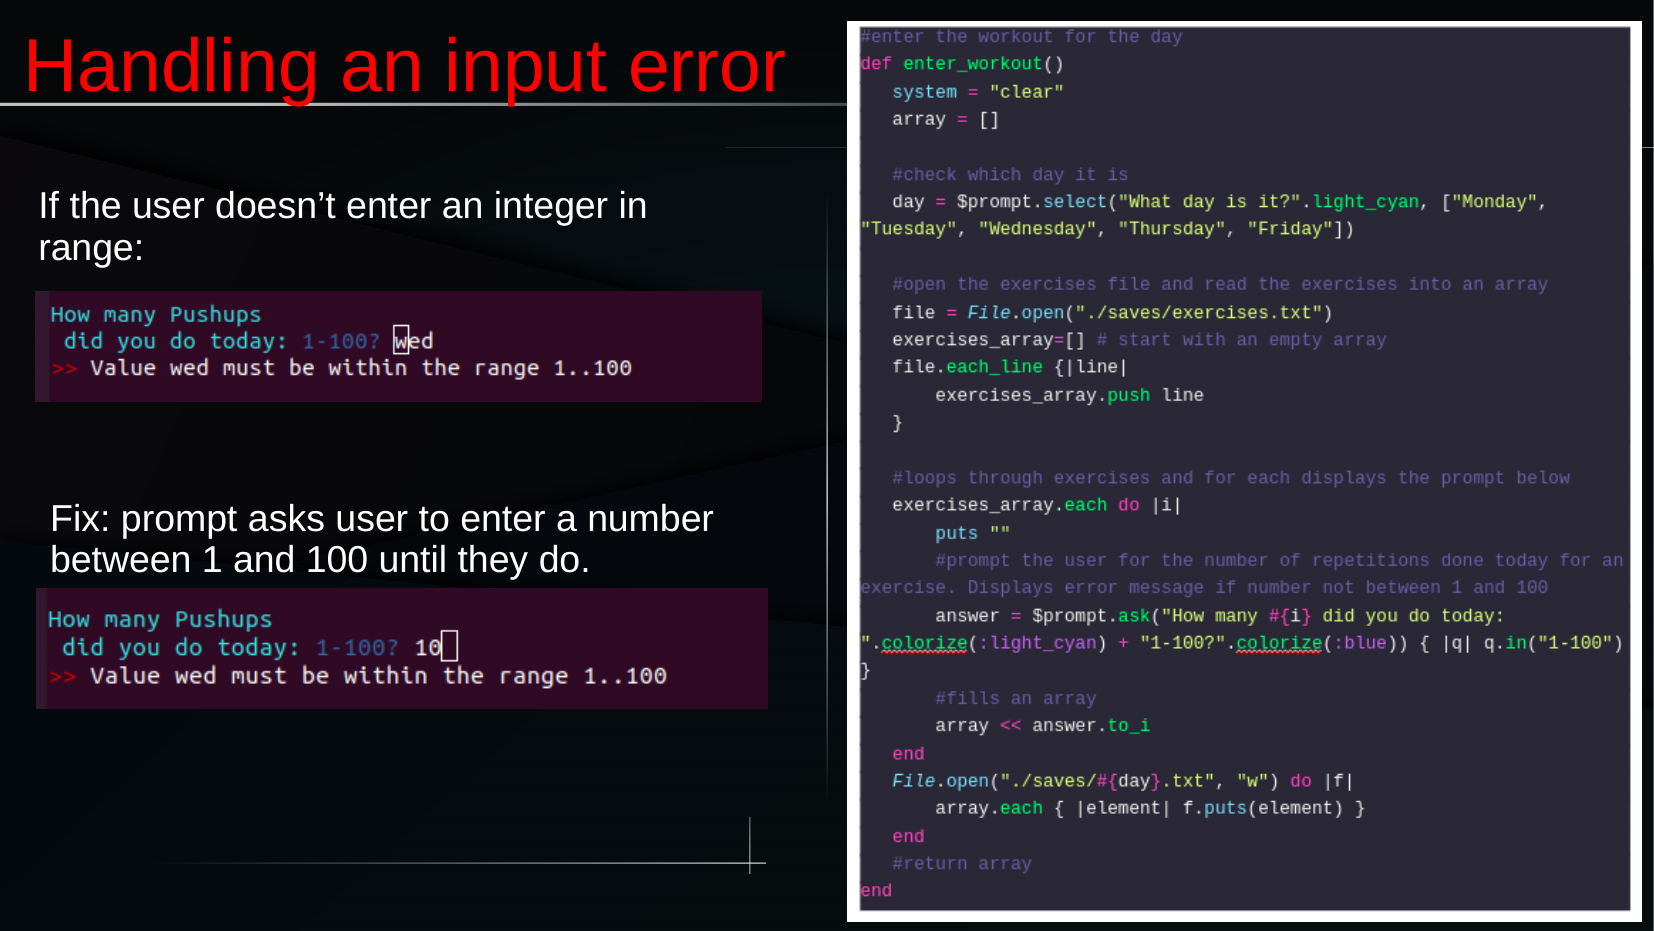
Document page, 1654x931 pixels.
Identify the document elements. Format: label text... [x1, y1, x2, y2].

text_box Fix: prompt asks user to enter a number between 1 and 100 until they do. [35, 489, 756, 589]
picture [0, 0, 1654, 931]
title Handling an input error [23, 11, 1589, 119]
text_box If the user doesn’t enter an integer in range: [23, 177, 745, 276]
